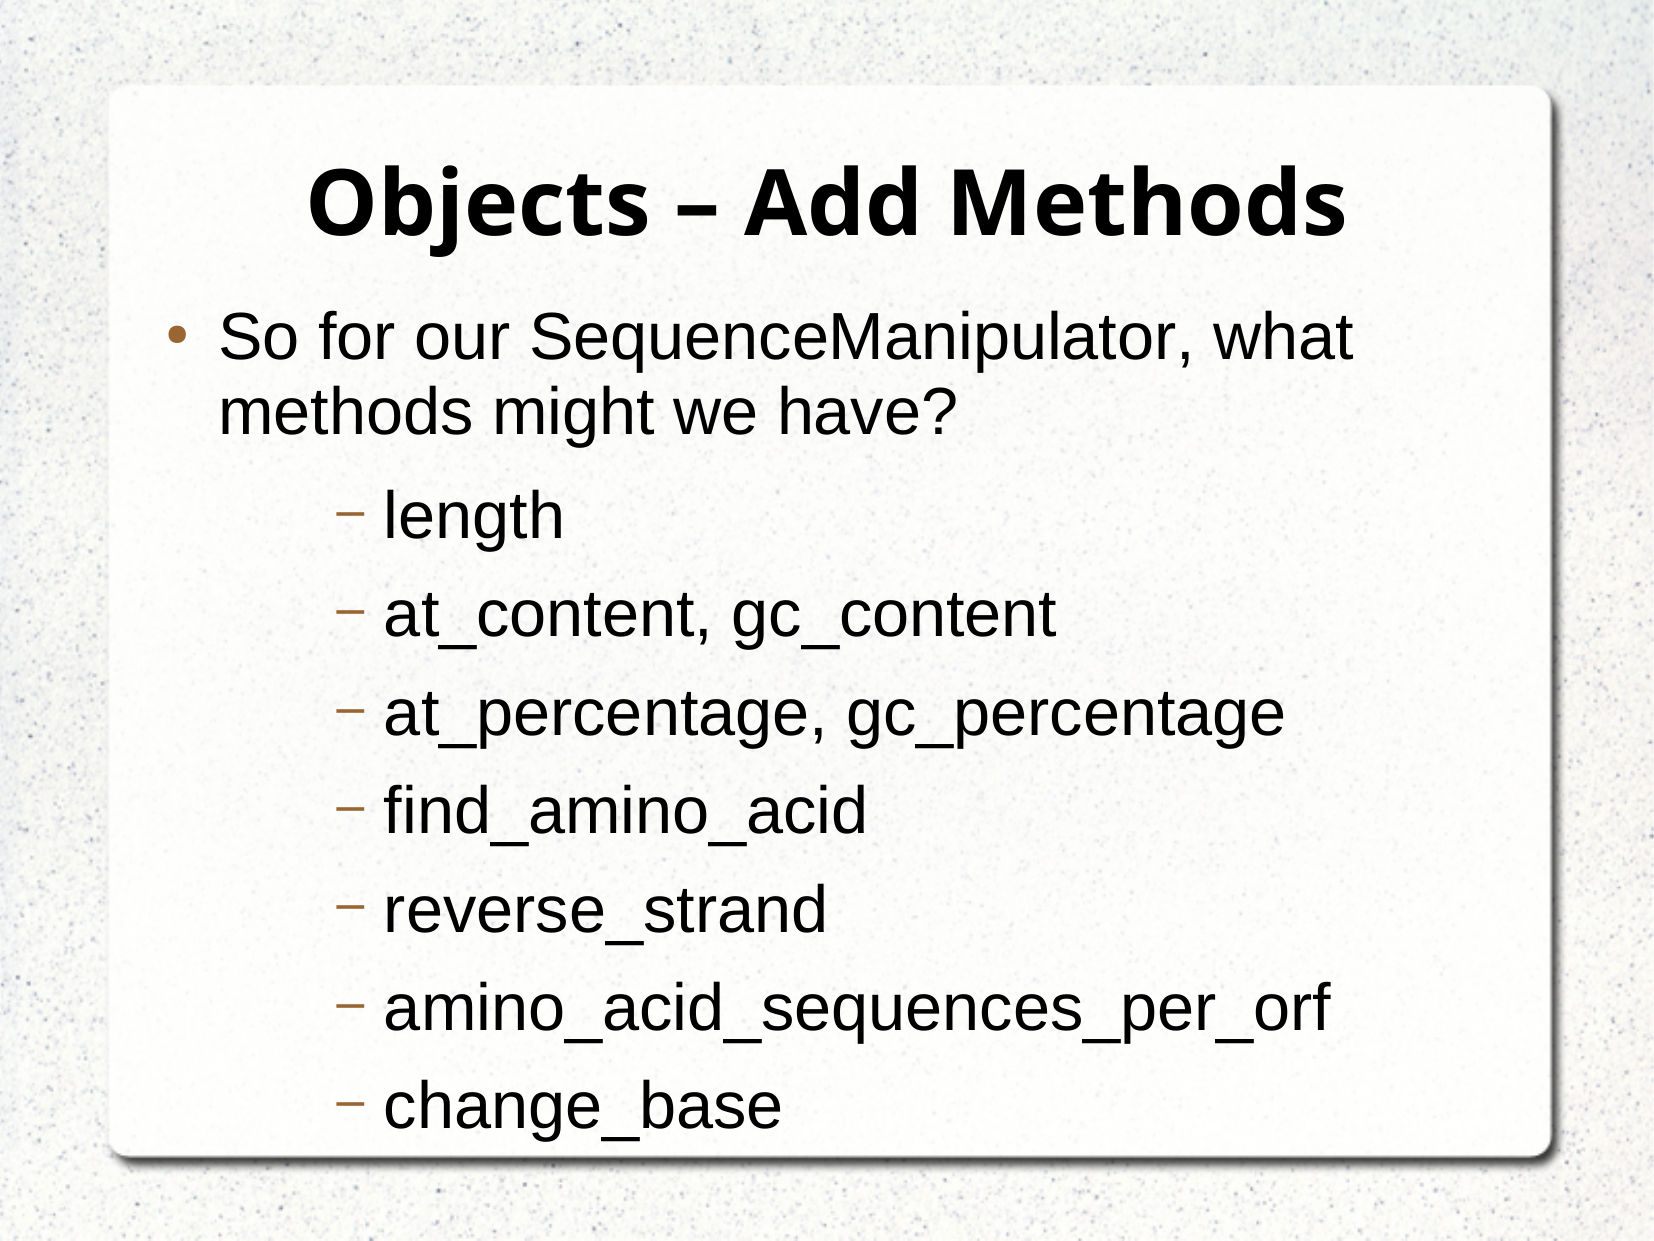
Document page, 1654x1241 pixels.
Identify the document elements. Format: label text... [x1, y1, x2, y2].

picture [0, 0, 1654, 1241]
list So for our SequenceManipulator, what methods might we have? length at_content, gc_content at_percentage, gc_percentage find_amino_acid reverse_strand amino_acid_sequences_per_orf change_base [147, 299, 1506, 1142]
title Objects – Add Methods [118, 96, 1536, 304]
